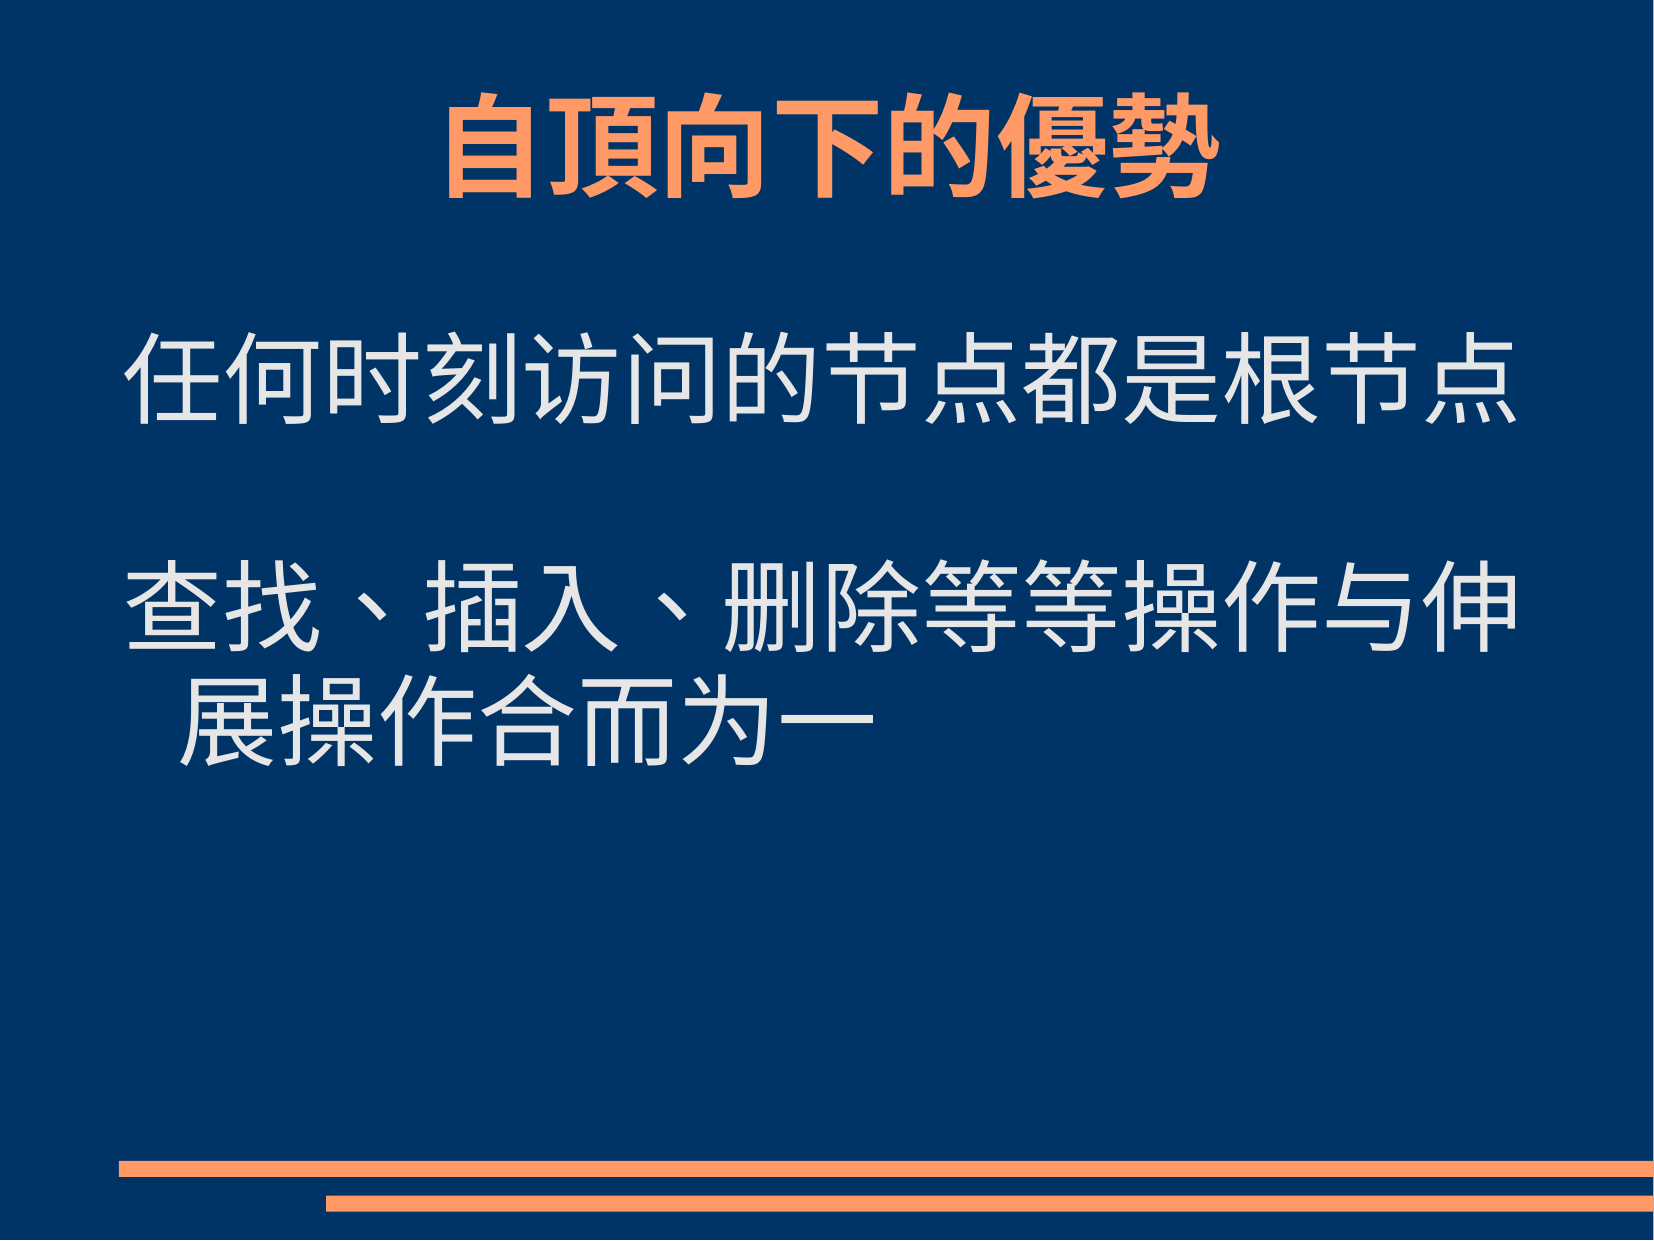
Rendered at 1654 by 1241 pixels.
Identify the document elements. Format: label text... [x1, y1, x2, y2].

title 自頂向下的優勢 [121, 46, 1534, 253]
list 任何时刻访问的节点都是根节点 查找、插入、删除等等操作与伸展操作合而为一 [121, 322, 1561, 1132]
